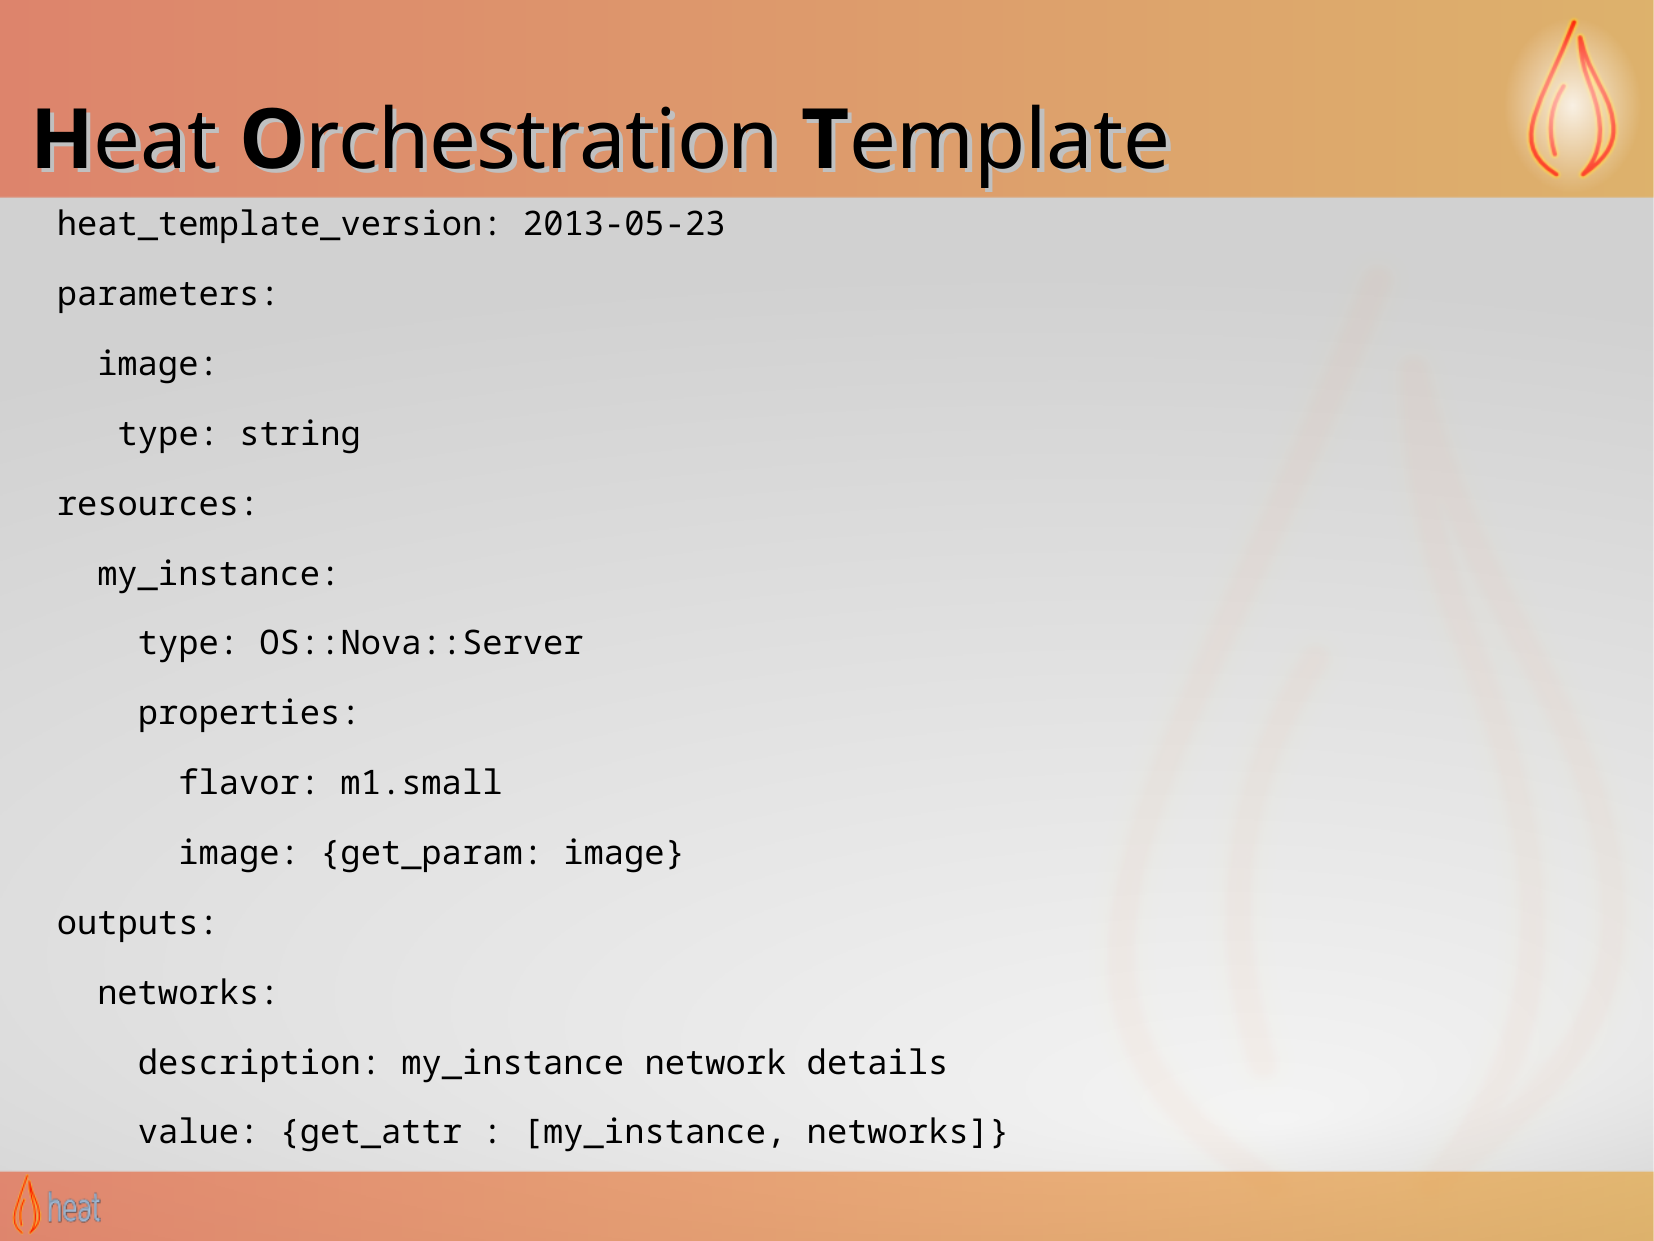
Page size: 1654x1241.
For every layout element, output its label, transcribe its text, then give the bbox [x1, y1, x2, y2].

list heat_template_version: 2013-05-23 parameters: image: type: string resources: my_instance: type: OS::Nova::Server properties: flavor: m1.small image: {get_param: image} outputs: networks: description: my_instance network details value: {get_attr : [my_instance, networks]} [56, 199, 1546, 1156]
title Heat Orchestration Template [30, 23, 1606, 249]
picture [0, 0, 1654, 1241]
